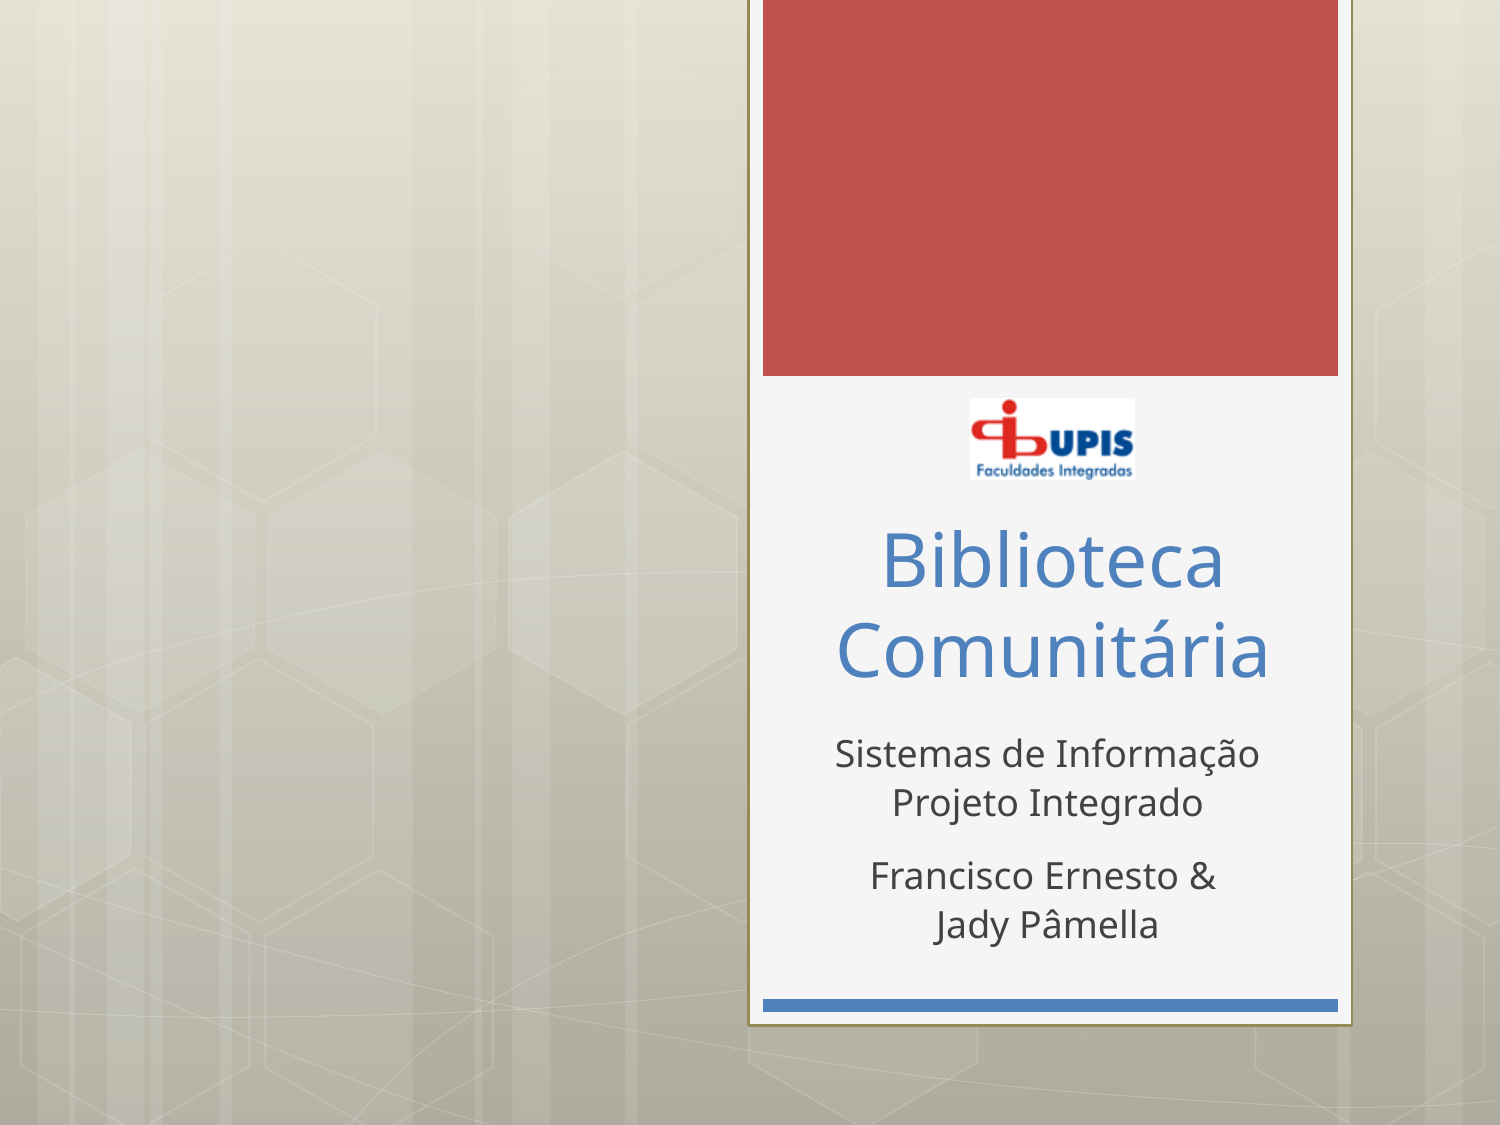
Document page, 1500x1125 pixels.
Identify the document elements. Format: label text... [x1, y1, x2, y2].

title Biblioteca Comunitária [781, 420, 1326, 700]
subtitle Sistemas de Informação Projeto Integrado Francisco Ernesto & Jady Pâmella [776, 727, 1320, 976]
picture [970, 398, 1135, 480]
